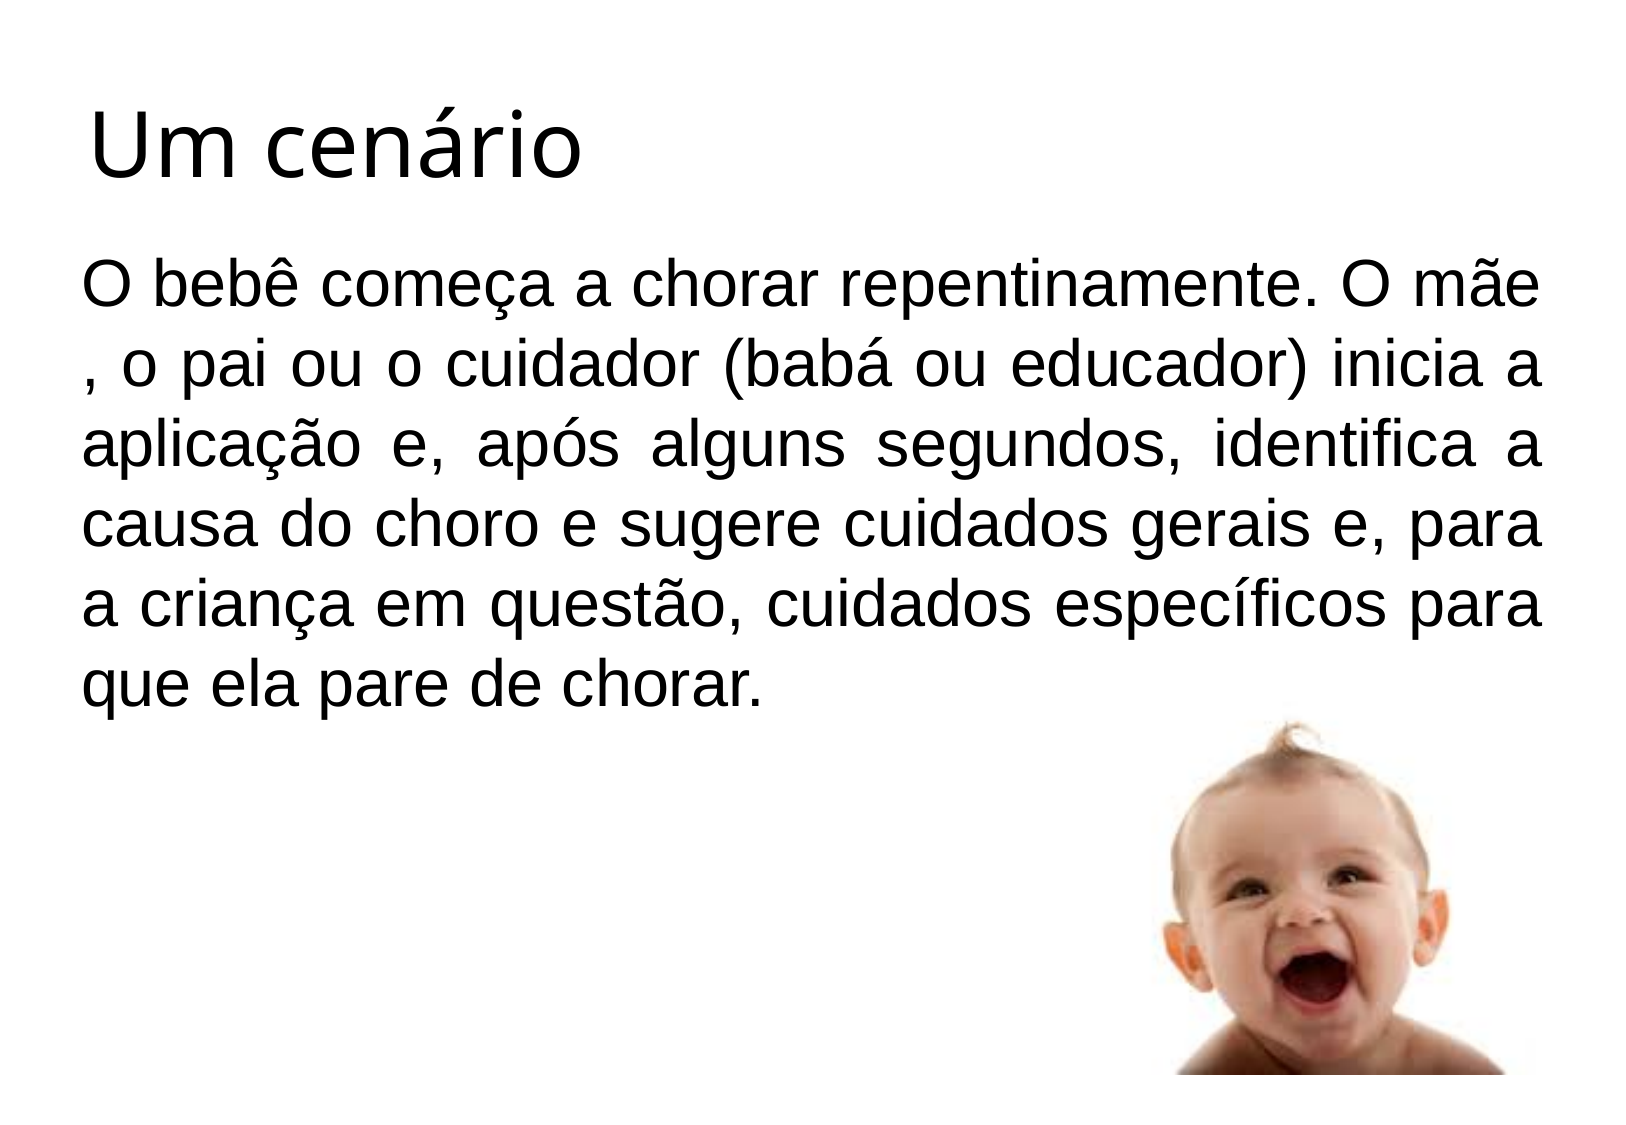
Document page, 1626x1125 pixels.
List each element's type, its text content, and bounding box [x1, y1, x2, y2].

text_box O bebê começa a chorar repentinamente. O mãe , o pai ou o cuidador (babá ou educador) inicia a aplicação e, após alguns segundos, identifica a causa do choro e sugere cuidados gerais e, para a criança em questão, cuidados específicos para que ela pare de chorar. [81, 255, 1544, 705]
text_box Um cenário [87, 81, 1524, 201]
picture [891, 647, 1536, 1075]
